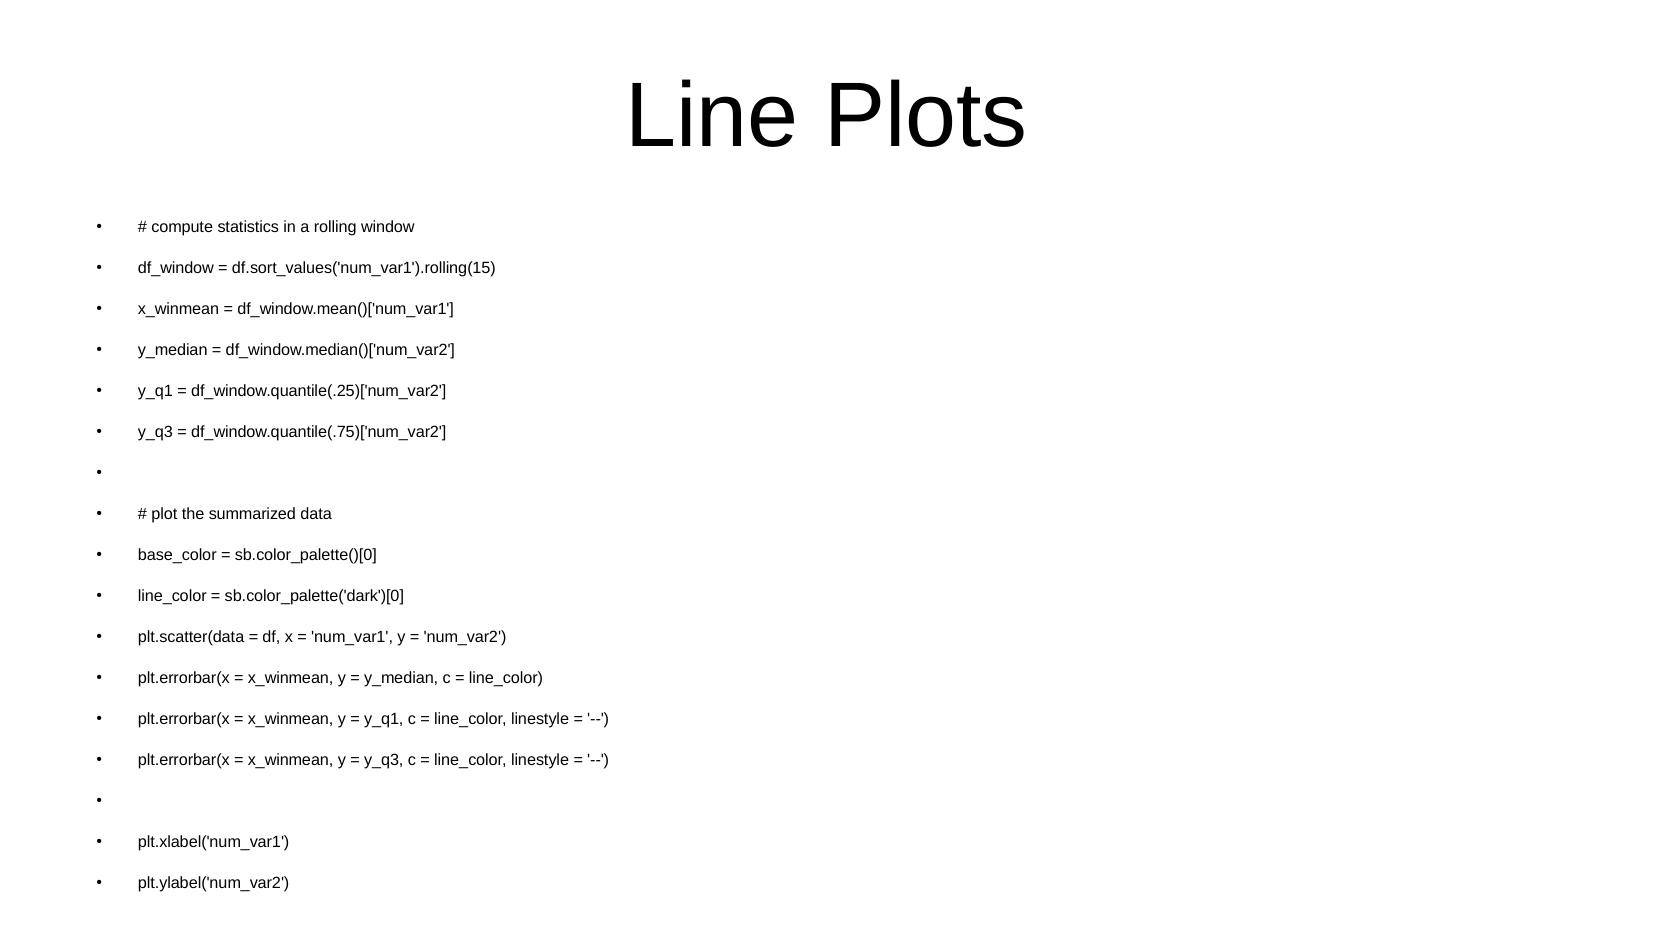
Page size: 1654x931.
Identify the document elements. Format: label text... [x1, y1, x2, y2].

list # compute statistics in a rolling window df_window = df.sort_values('num_var1').rolling(15) x_winmean = df_window.mean()['num_var1'] y_median = df_window.median()['num_var2'] y_q1 = df_window.quantile(.25)['num_var2'] y_q3 = df_window.quantile(.75)['num_var2'] # plot the summarized data base_color = sb.color_palette()[0] line_color = sb.color_palette('dark')[0] plt.scatter(data = df, x = 'num_var1', y = 'num_var2') plt.errorbar(x = x_winmean, y = y_median, c = line_color) plt.errorbar(x = x_winmean, y = y_q1, c = line_color, linestyle = '--') plt.errorbar(x = x_winmean, y = y_q3, c = line_color, linestyle = '--') plt.xlabel('num_var1') plt.ylabel('num_var2') [82, 217, 1606, 901]
title Line Plots [82, 37, 1571, 193]
